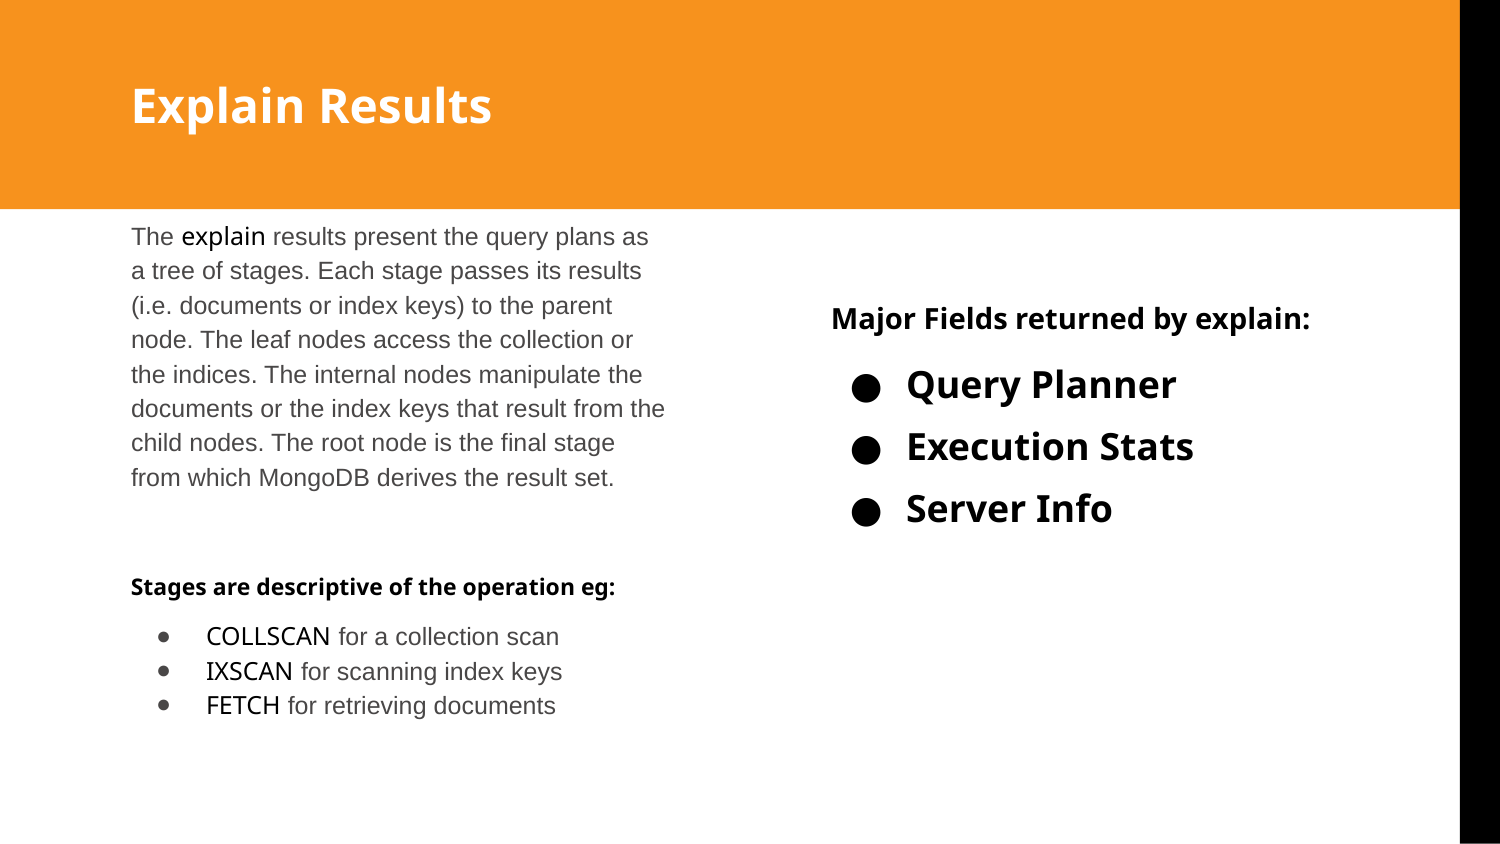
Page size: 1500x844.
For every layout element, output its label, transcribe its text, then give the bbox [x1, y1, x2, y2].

text_box Major Fields returned by explain: [825, 297, 1346, 338]
text_box [0, 0, 1500, 844]
text_box Stages are descriptive of the operation eg: [125, 569, 683, 610]
text_box The explain results present the query plans as a tree of stages. Each stage passes its results (i.e. documents or index keys) to the parent node. The leaf nodes access the collection or the indices. The internal nodes manipulate the documents or the index keys that result from the child nodes. The root node is the final stage from which MongoDB derives the result set. [117, 209, 683, 355]
text_box Explain Results [125, 73, 1013, 136]
text_box Query Planner Execution Stats Server Info [817, 337, 1383, 718]
text_box COLLSCAN for a collection scan IXSCAN for scanning index keys FETCH for retrieving documents [117, 609, 683, 755]
